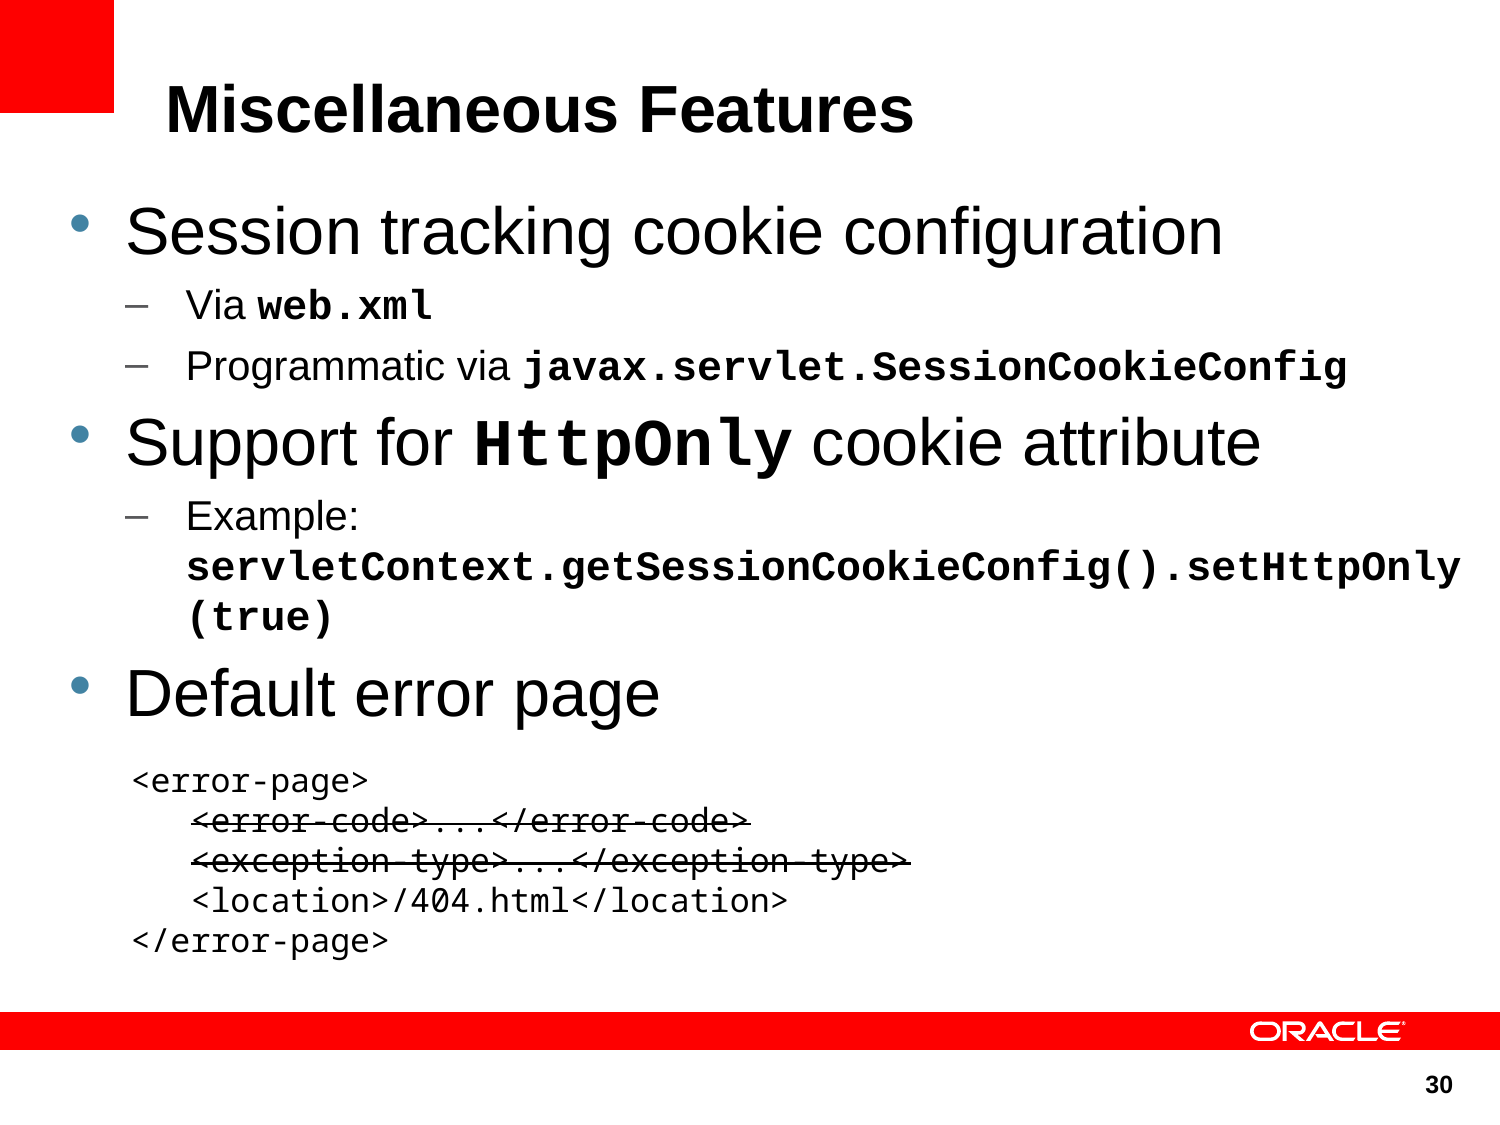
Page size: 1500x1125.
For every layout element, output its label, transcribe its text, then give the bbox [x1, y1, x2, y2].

picture [0, 0, 114, 113]
title Miscellaneous Features [141, 65, 1500, 191]
picture [0, 1012, 1500, 1050]
text_box <error-page> <error-code>...</error-code> <exception-type>...</exception-type> <location>/404.html</location> </error-page> [115, 752, 941, 967]
list Session tracking cookie configuration Via web.xml Programmatic via javax.servlet.SessionCookieConfig Support for HttpOnly cookie attribute Example: servletContext.getSessionCookieConfig().setHttpOnly(true) Default error page [68, 187, 1463, 890]
